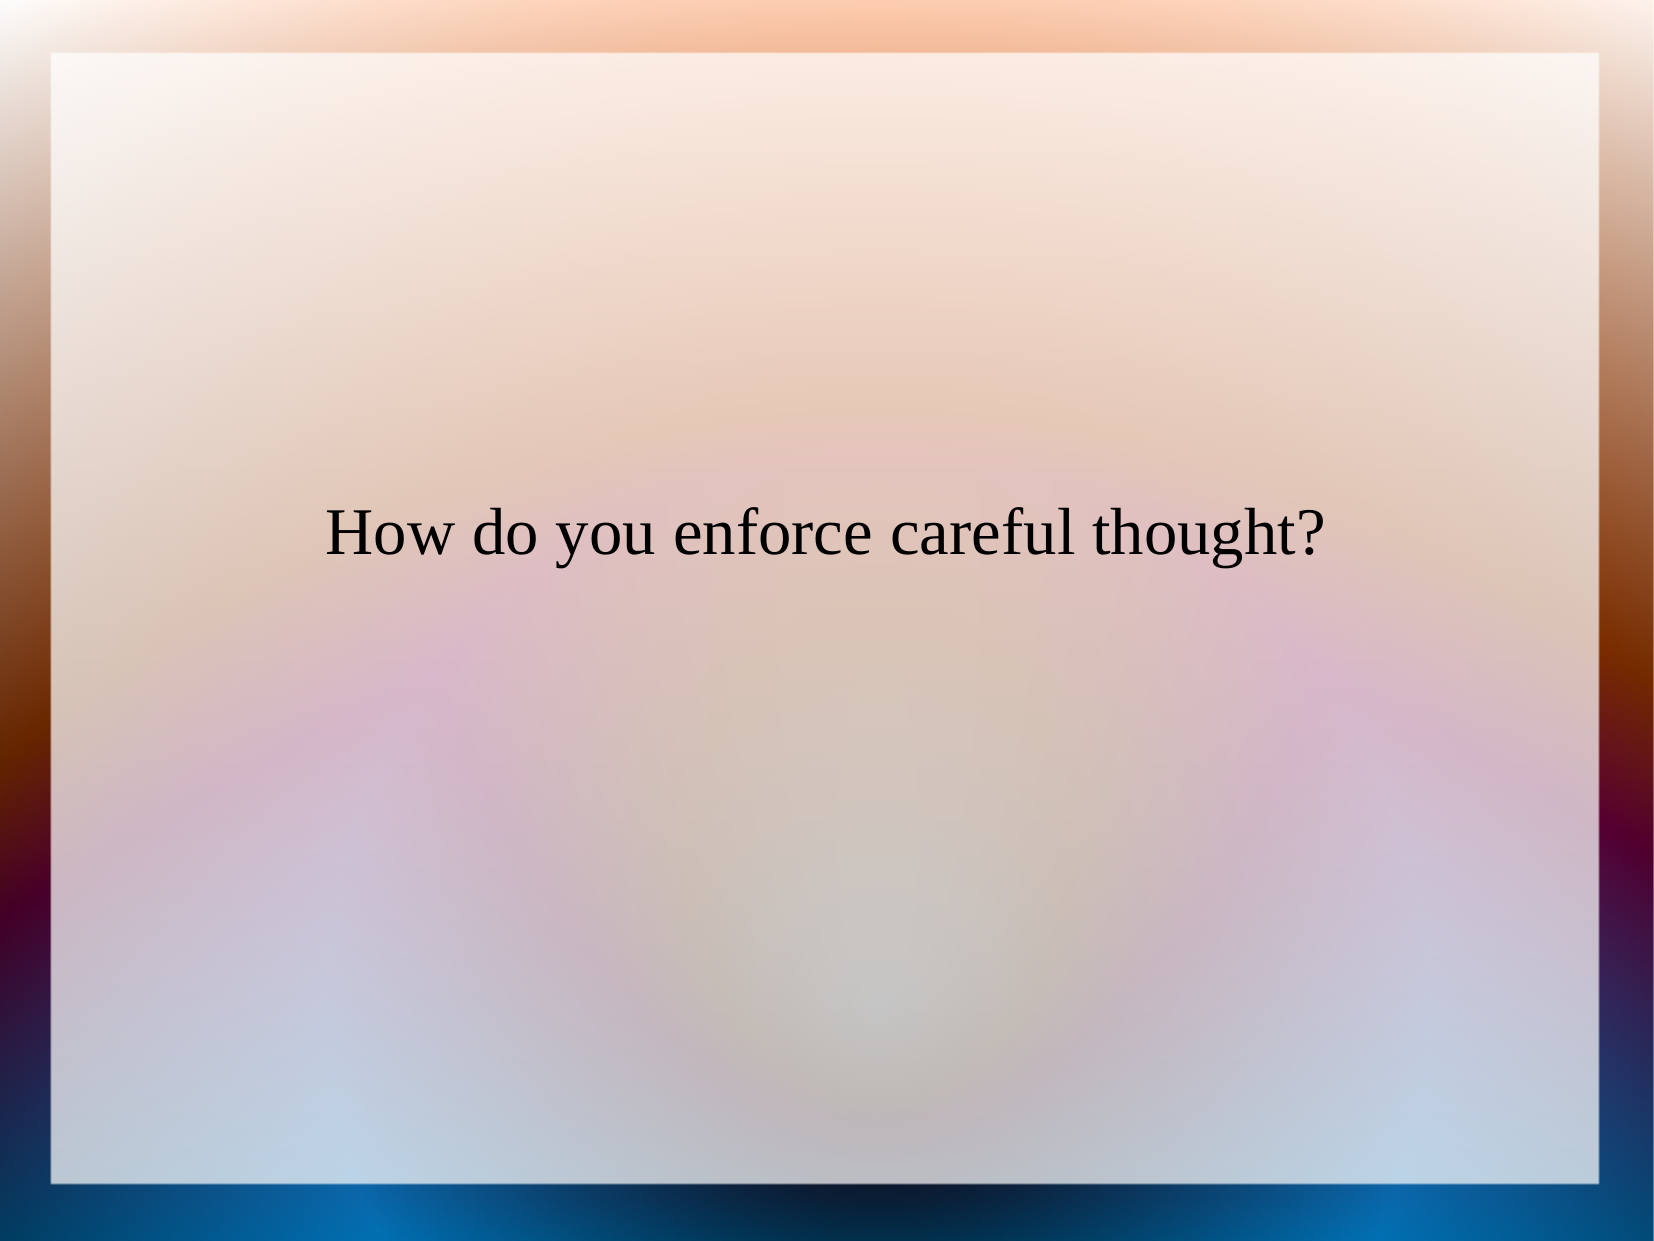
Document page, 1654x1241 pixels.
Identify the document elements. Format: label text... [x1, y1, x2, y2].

picture [0, 0, 1654, 1241]
subtitle How do you enforce careful thought? [82, 55, 1571, 1010]
